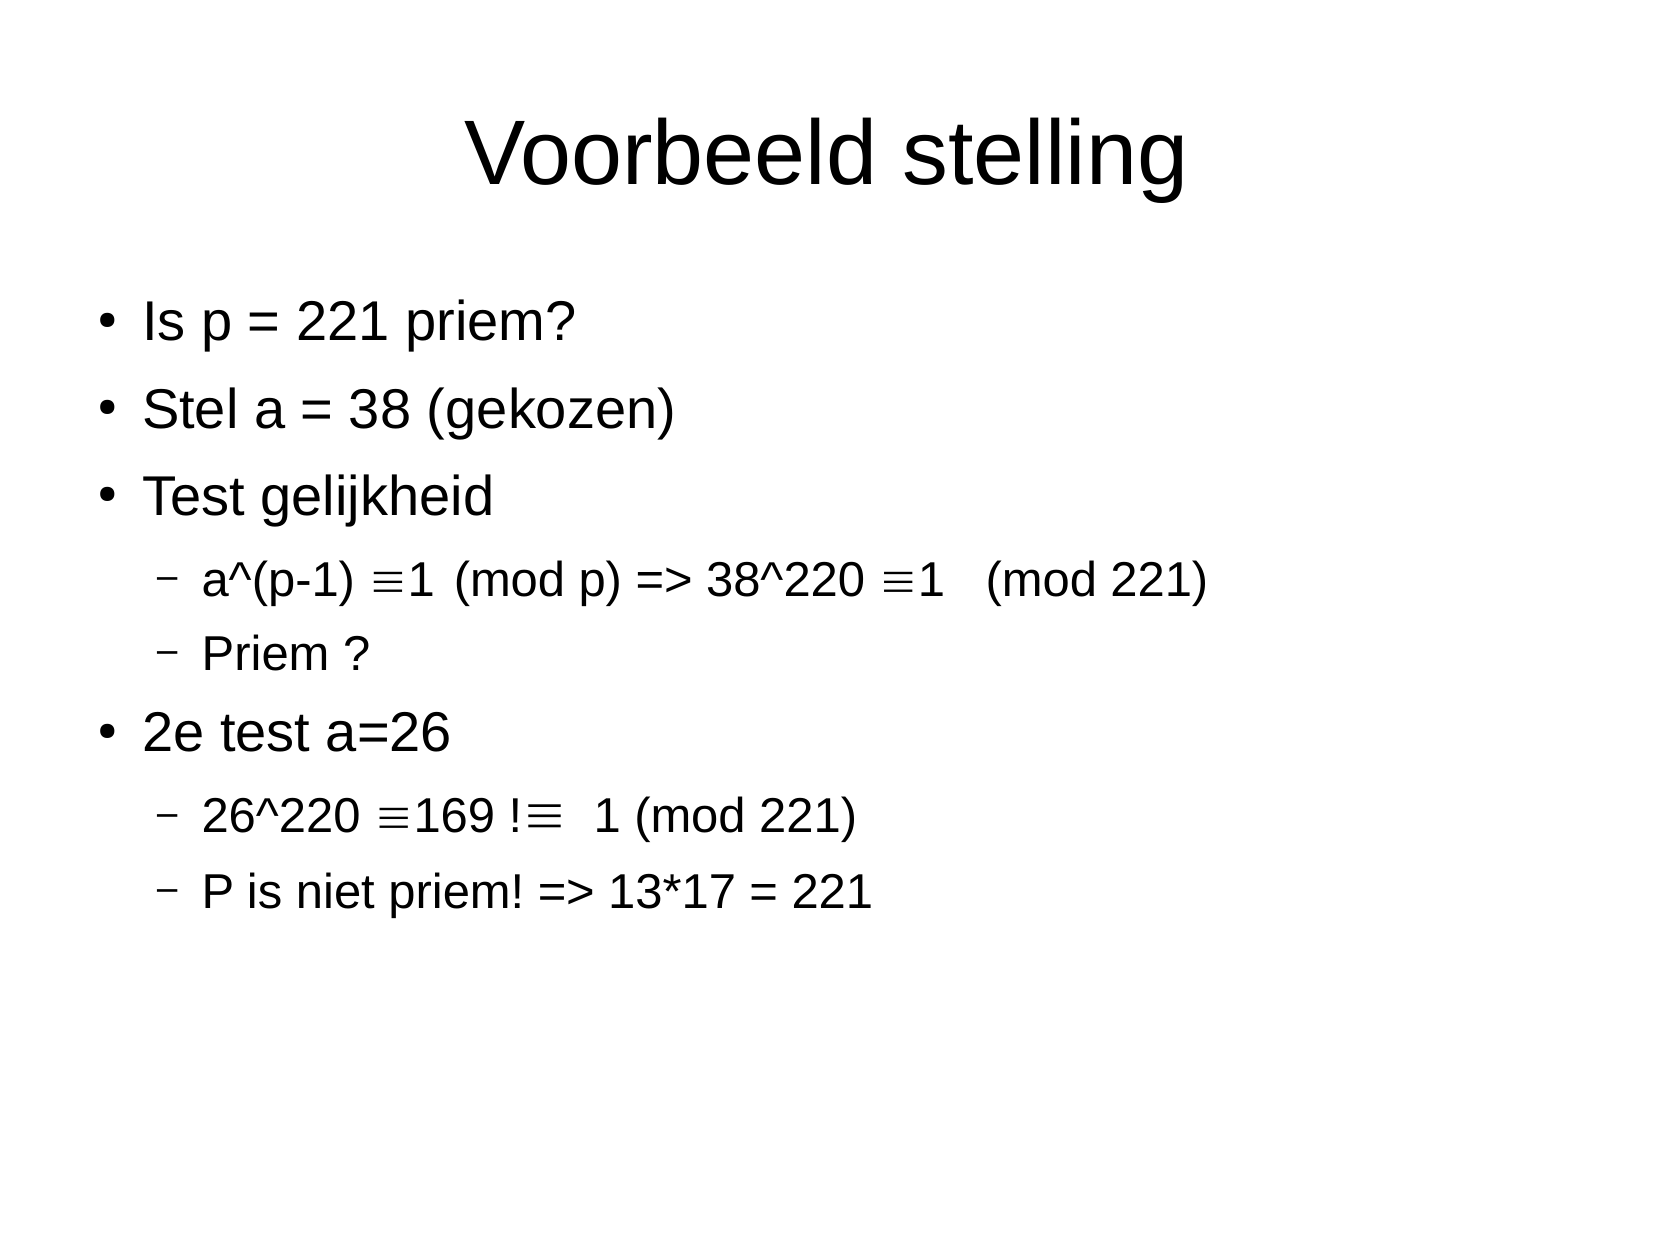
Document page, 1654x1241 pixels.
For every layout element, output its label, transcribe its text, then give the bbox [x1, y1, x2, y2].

list Is p = 221 priem? Stel a = 38 (gekozen) Test gelijkheid a^(p-1) ≡1 (mod p) => 38^220 ≡1 (mod 221) Priem ? 2e test a=26 26^220 ≡169 !≡ 1 (mod 221) P is niet priem! => 13*17 = 221 [82, 290, 1571, 1010]
title Voorbeeld stelling [82, 49, 1571, 257]
